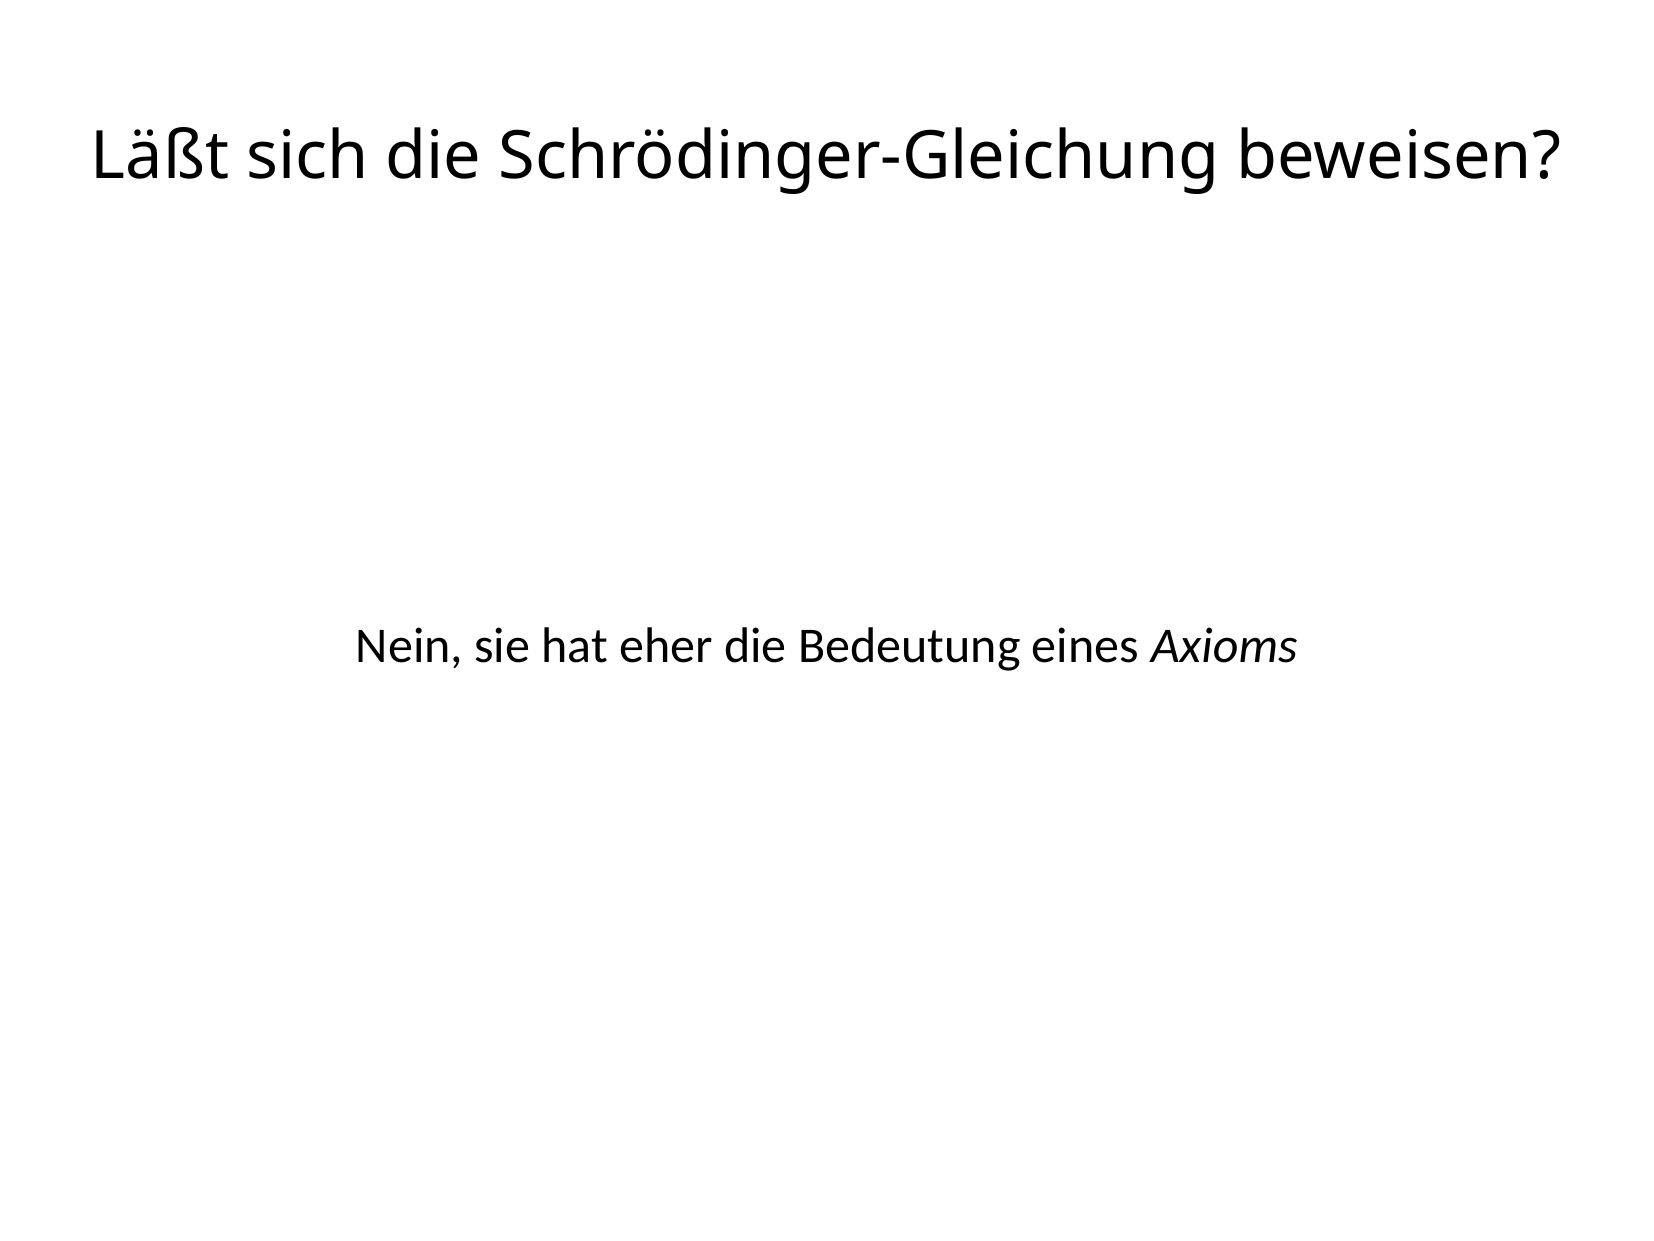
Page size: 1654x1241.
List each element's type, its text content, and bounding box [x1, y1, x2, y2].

title Läßt sich die Schrödinger-Gleichung beweisen? [82, 49, 1571, 257]
subtitle Nein, sie hat eher die Bedeutung eines Axioms [82, 290, 1571, 1010]
